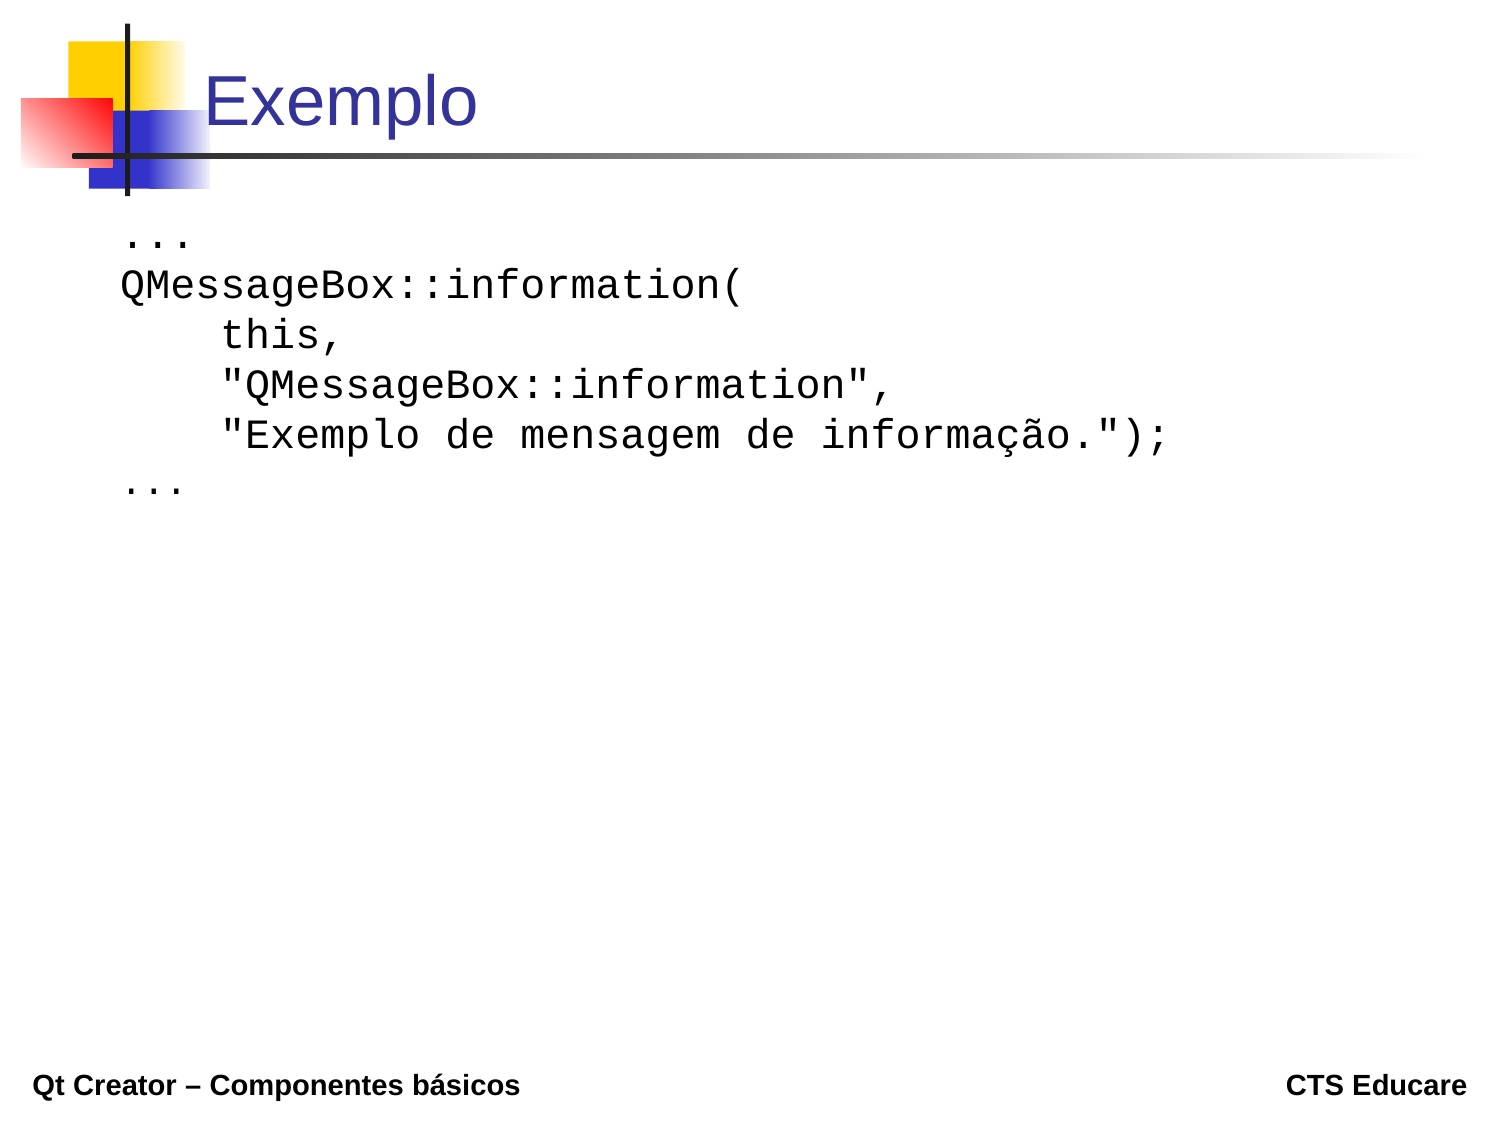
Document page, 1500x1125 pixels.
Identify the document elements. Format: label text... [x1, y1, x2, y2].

title Exemplo [188, 46, 1468, 149]
text_box ... QMessageBox::information( this, "QMessageBox::information", "Exemplo de mensagem de informação."); ... [105, 199, 1447, 510]
